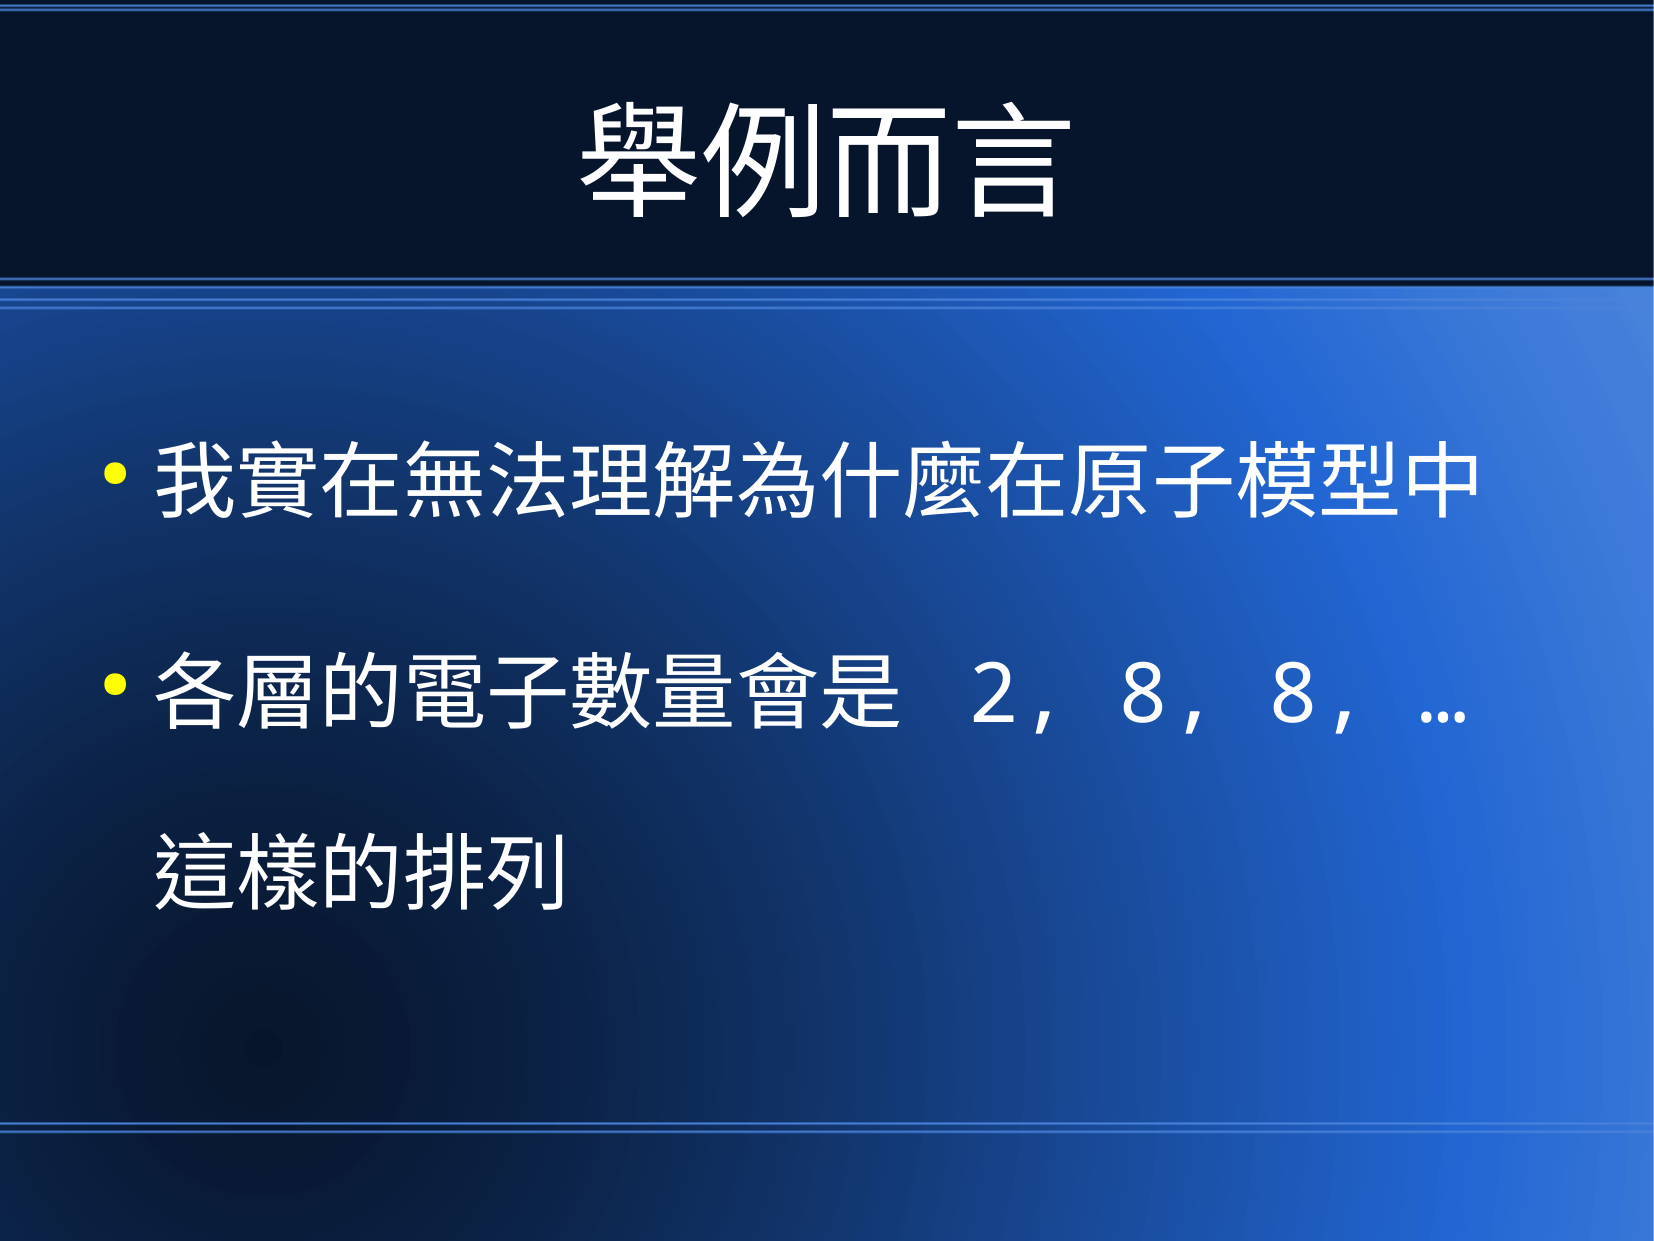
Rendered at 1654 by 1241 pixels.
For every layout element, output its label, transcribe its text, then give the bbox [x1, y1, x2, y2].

title 舉例而言 [82, 49, 1571, 257]
picture [0, 0, 1654, 1241]
list 我實在無法理解為什麼在原子模型中 各層的電子數量會是 2, 8, 8, … 這樣的排列 [82, 355, 1571, 1241]
